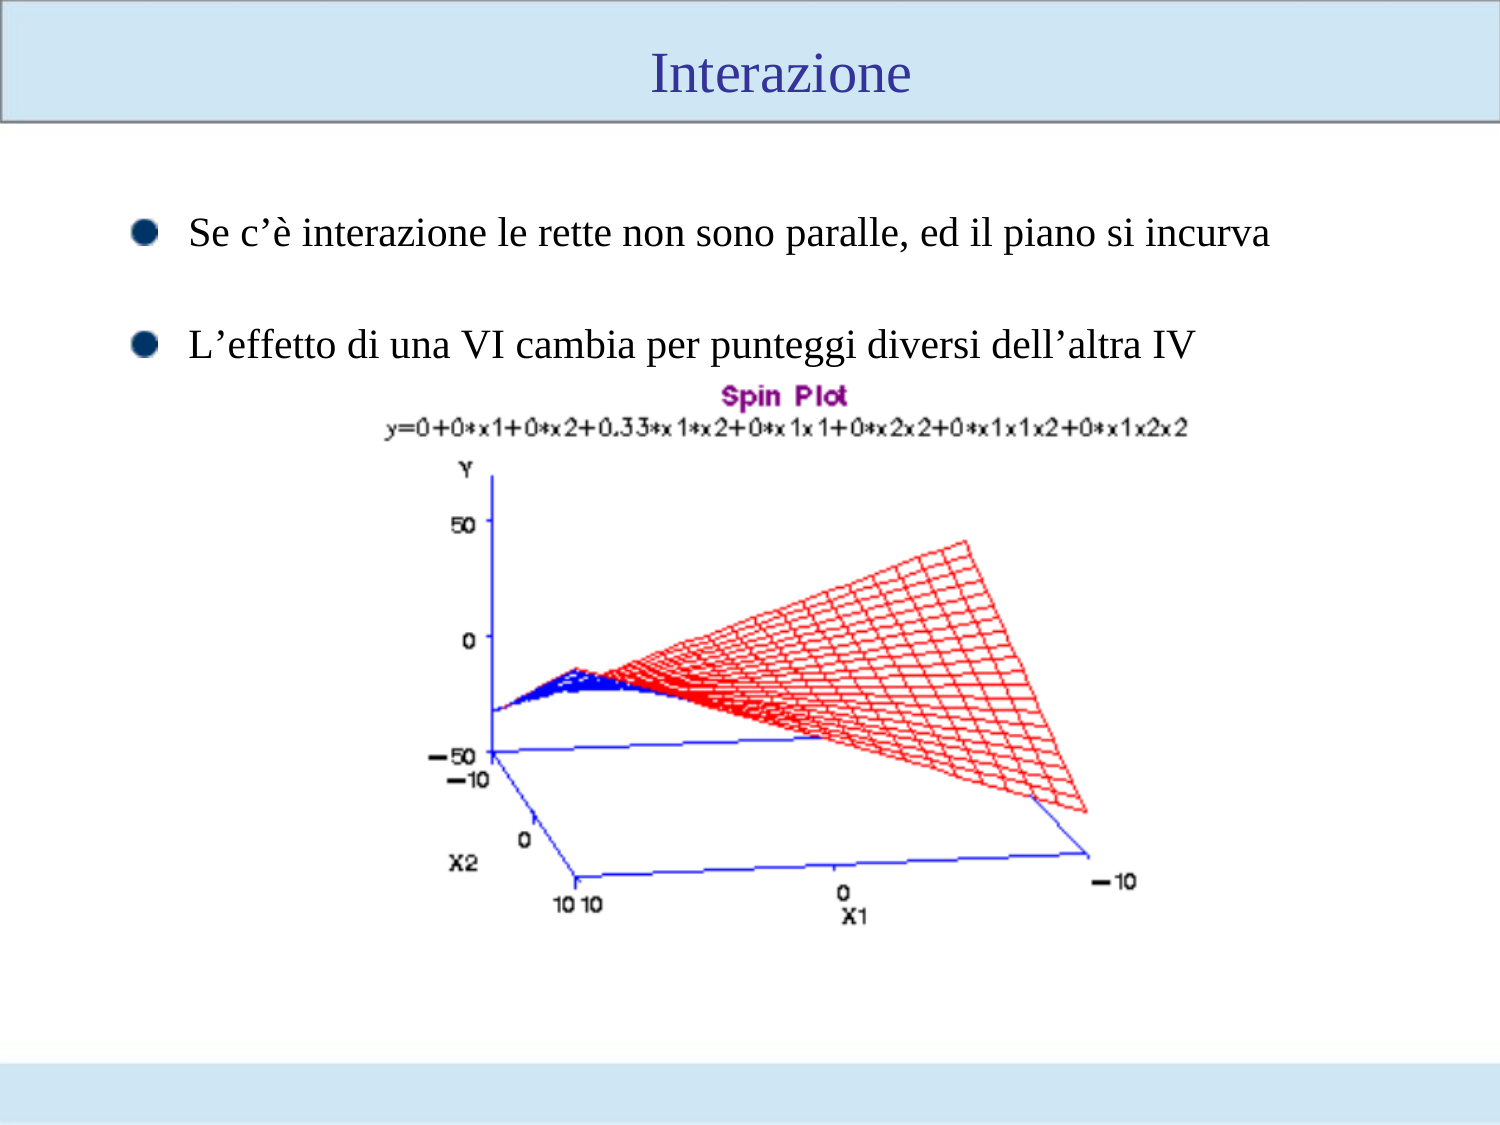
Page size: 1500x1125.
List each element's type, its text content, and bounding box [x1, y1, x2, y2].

text_box Se c’è interazione le rette non sono paralle, ed il piano si incurva L’effetto di una VI cambia per punteggi diversi dell’altra IV [112, 187, 1413, 375]
title Interazione [249, 21, 1313, 117]
picture [0, 0, 1500, 1125]
